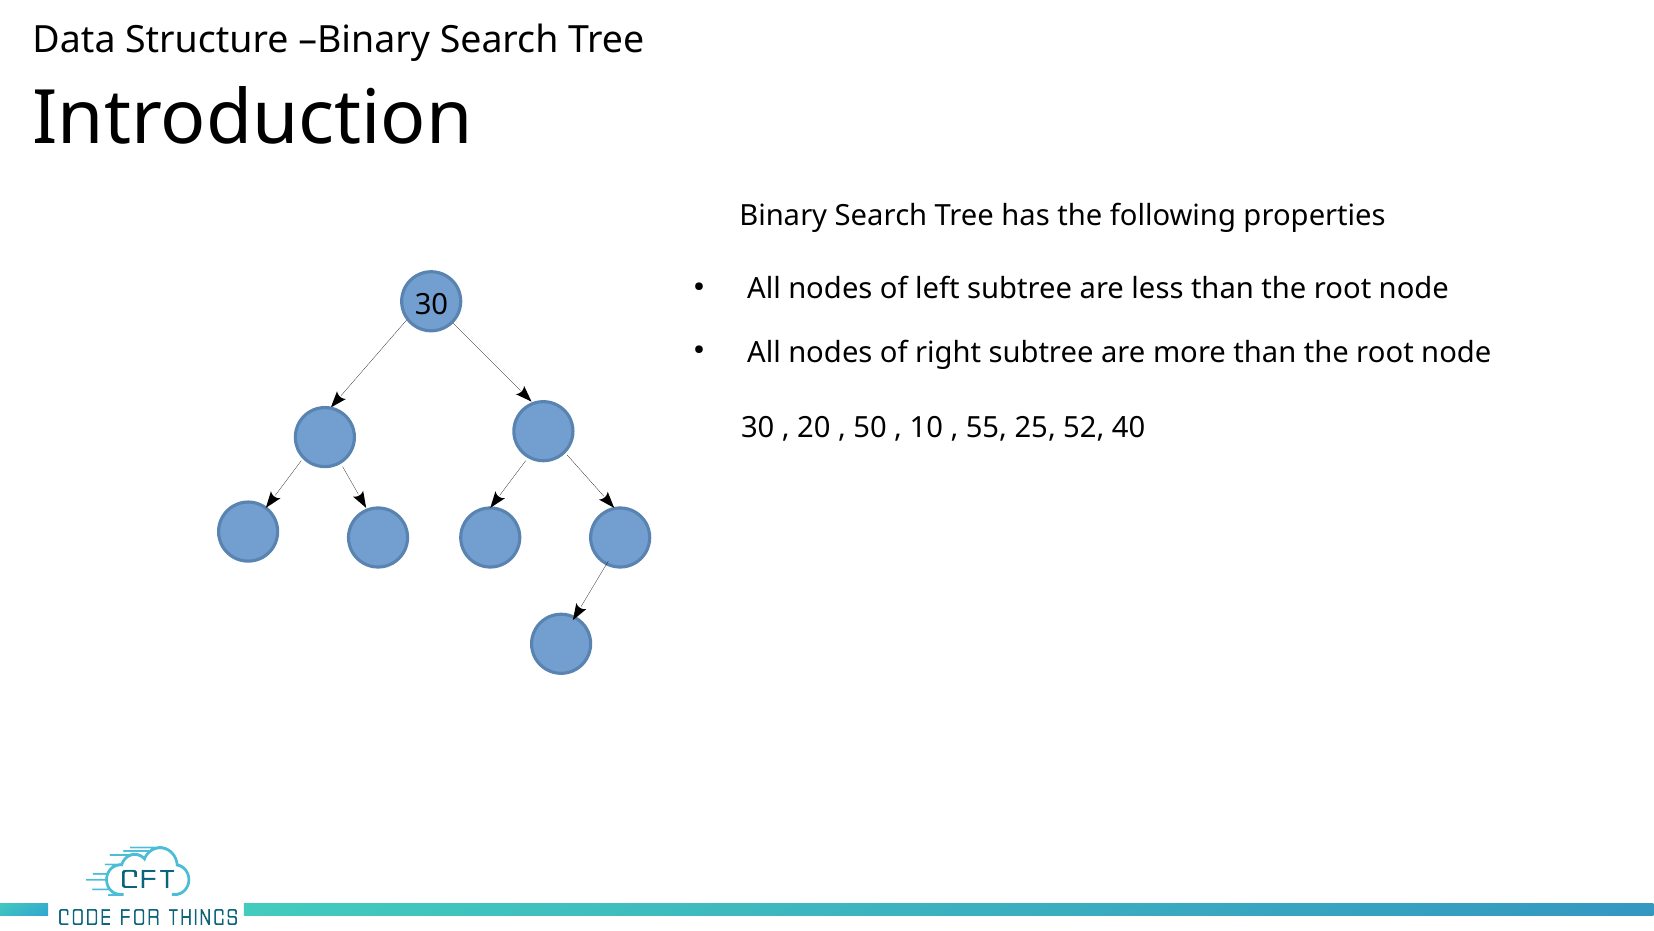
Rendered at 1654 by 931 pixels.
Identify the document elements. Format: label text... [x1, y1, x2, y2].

text_box [295, 407, 355, 467]
text_box [417, 271, 445, 275]
text_box [590, 507, 650, 568]
text_box 30 , 20 , 50 , 10 , 55, 25, 52, 40 [726, 390, 1252, 449]
picture [59, 846, 237, 925]
text_box [531, 614, 591, 674]
text_box [513, 401, 573, 461]
text_box [413, 325, 449, 331]
text_box All nodes of left subtree are less than the root node All nodes of right subtree are more than the root node [661, 259, 1650, 368]
text_box [348, 507, 408, 568]
text_box [460, 507, 520, 568]
text_box Binary Search Tree has the following properties [653, 177, 1642, 237]
title Data Structure –Binary Search Tree Introduction [32, 12, 1184, 166]
text_box [218, 502, 278, 562]
text_box 30 [400, 275, 479, 325]
